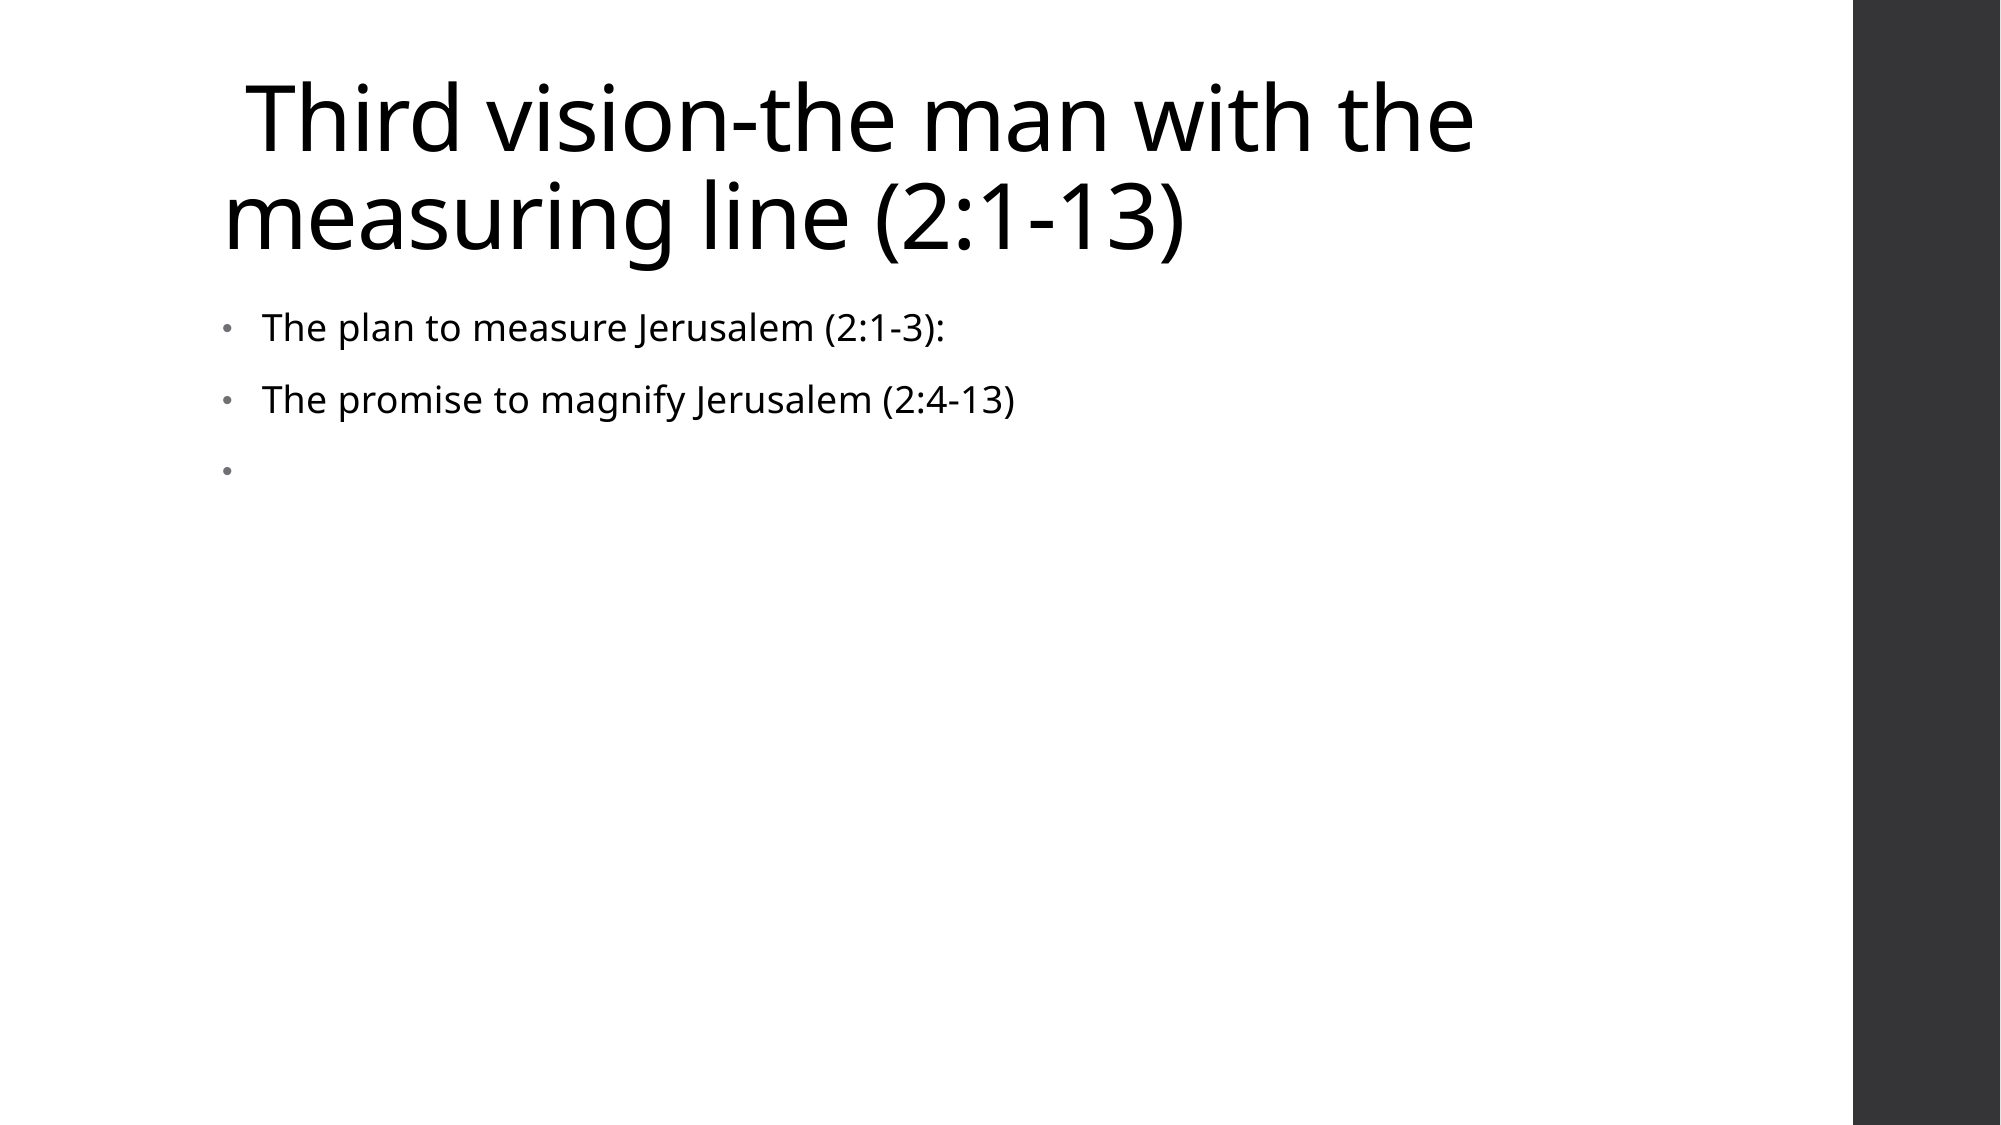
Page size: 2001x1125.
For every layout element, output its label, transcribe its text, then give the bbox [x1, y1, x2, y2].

title Third vision-the man with the measuring line (2:1-13) [206, 60, 1797, 278]
list The plan to measure Jerusalem (2:1-3): The promise to magnify Jerusalem (2:4-13) [206, 299, 1617, 1014]
